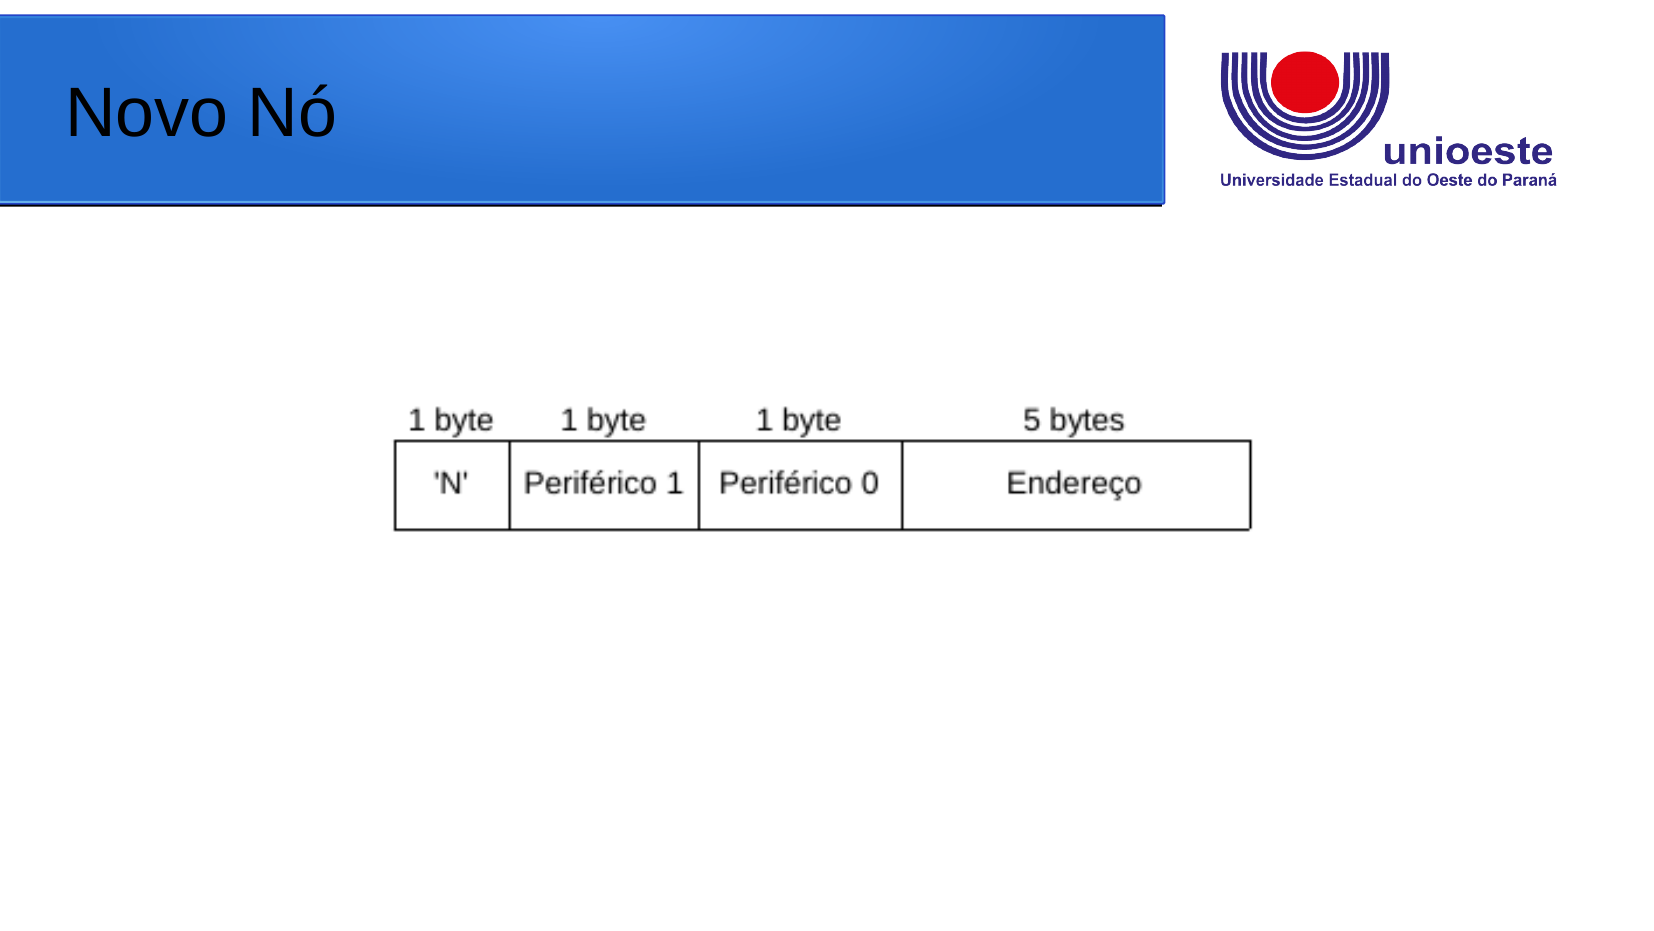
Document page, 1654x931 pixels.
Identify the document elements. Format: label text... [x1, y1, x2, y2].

picture [1169, 19, 1601, 201]
title Novo Nó [64, 42, 1117, 183]
picture [390, 389, 1264, 541]
